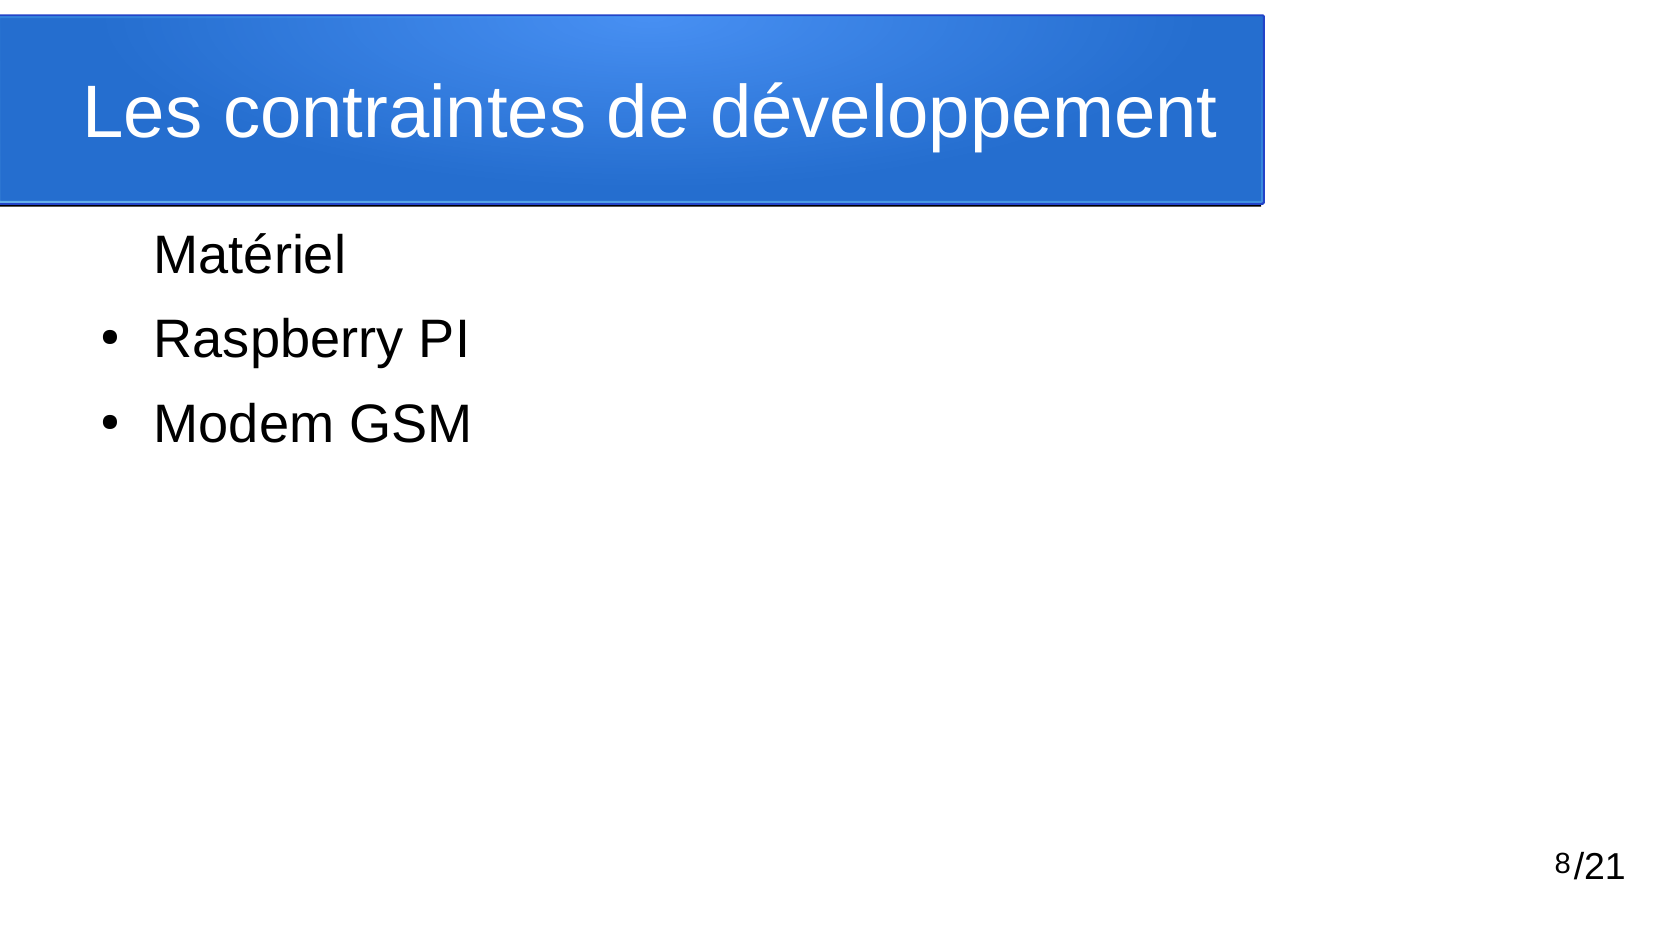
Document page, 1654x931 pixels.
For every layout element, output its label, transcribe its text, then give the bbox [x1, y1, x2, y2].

text_box /21 [1559, 838, 1654, 898]
list Matériel Raspberry PI Modem GSM [82, 224, 638, 638]
title Les contraintes de développement [82, 35, 1235, 189]
